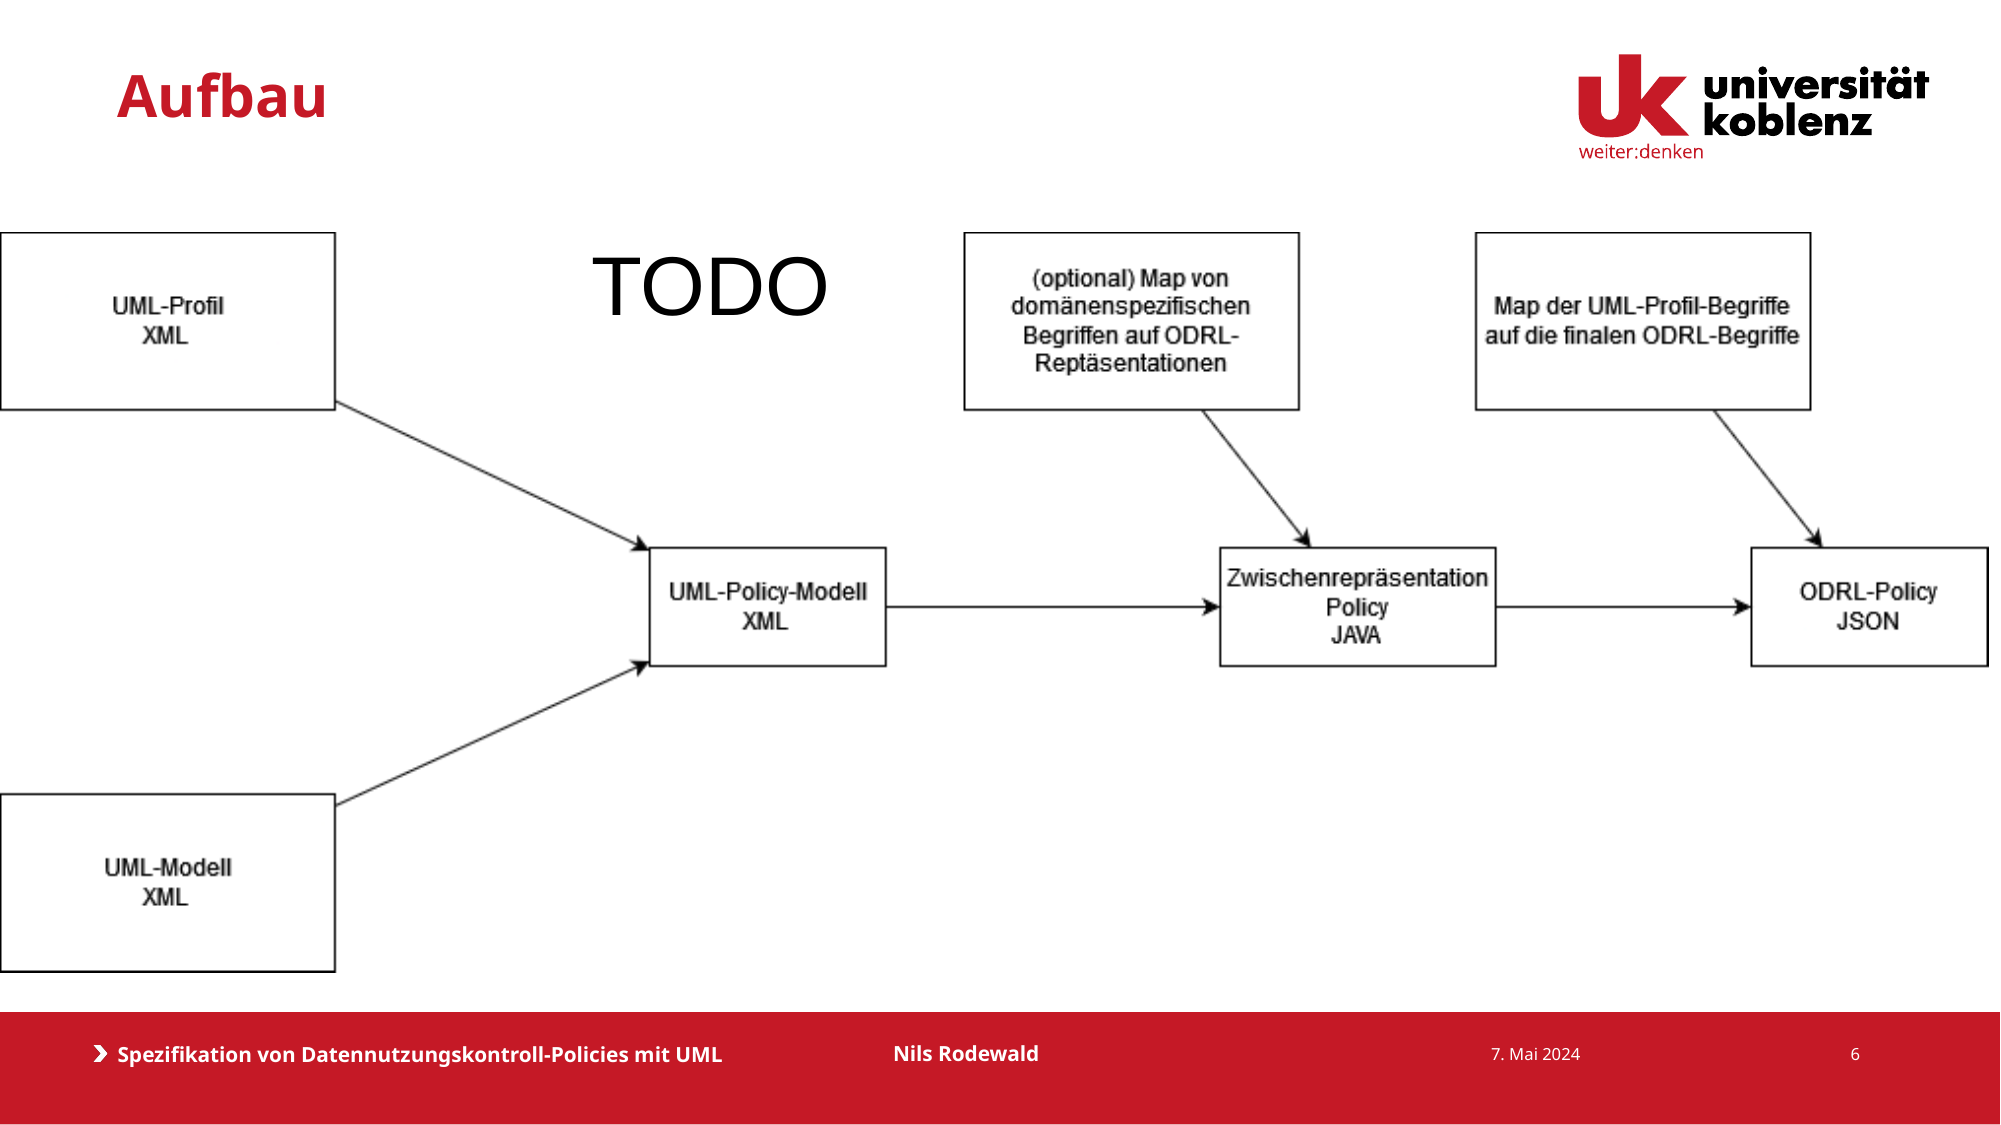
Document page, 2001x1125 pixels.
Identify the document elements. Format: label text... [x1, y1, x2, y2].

title Aufbau [102, 59, 1828, 232]
text_box TODO [576, 232, 1557, 341]
picture [0, 232, 1989, 973]
